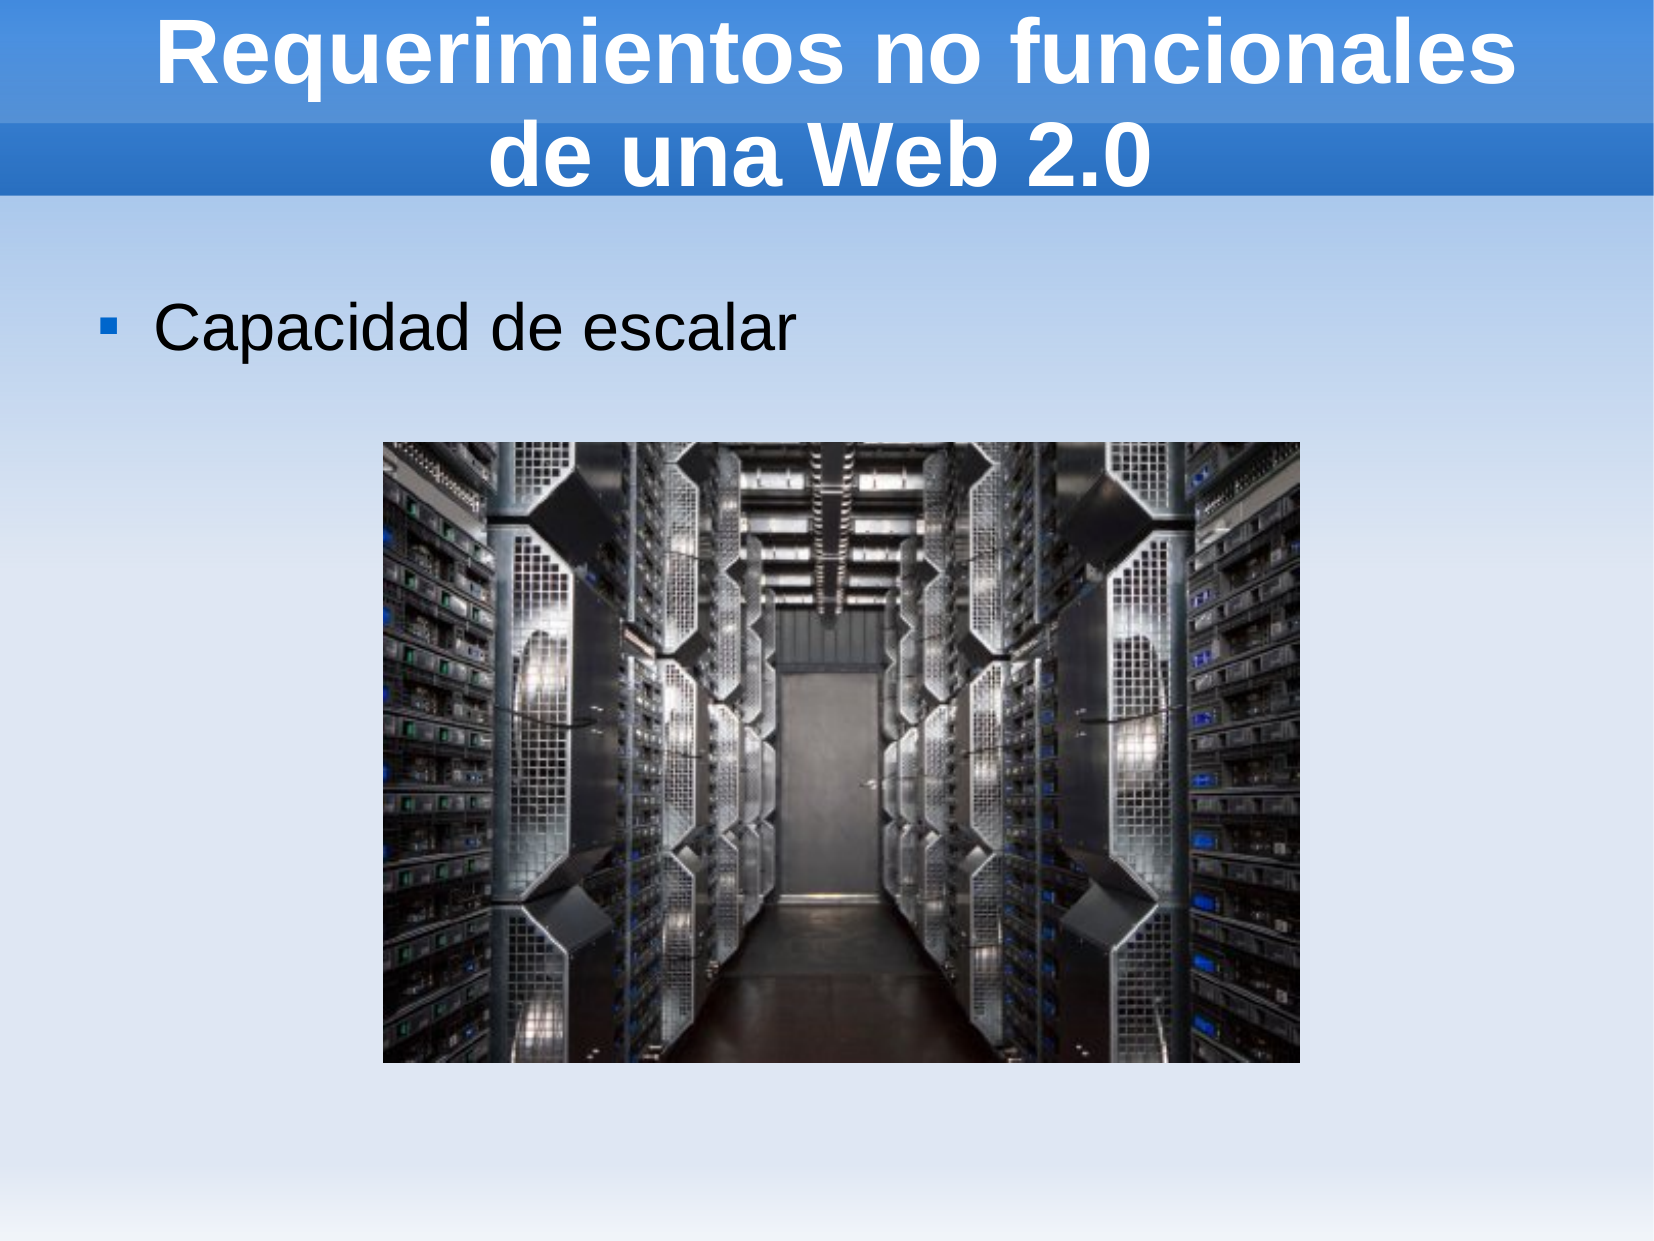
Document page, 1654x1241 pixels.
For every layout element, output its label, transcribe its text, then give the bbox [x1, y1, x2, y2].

title Requerimientos no funcionales de una Web 2.0 [76, 1, 1565, 207]
list Capacidad de escalar [82, 290, 1571, 1094]
picture [0, 0, 1654, 1241]
